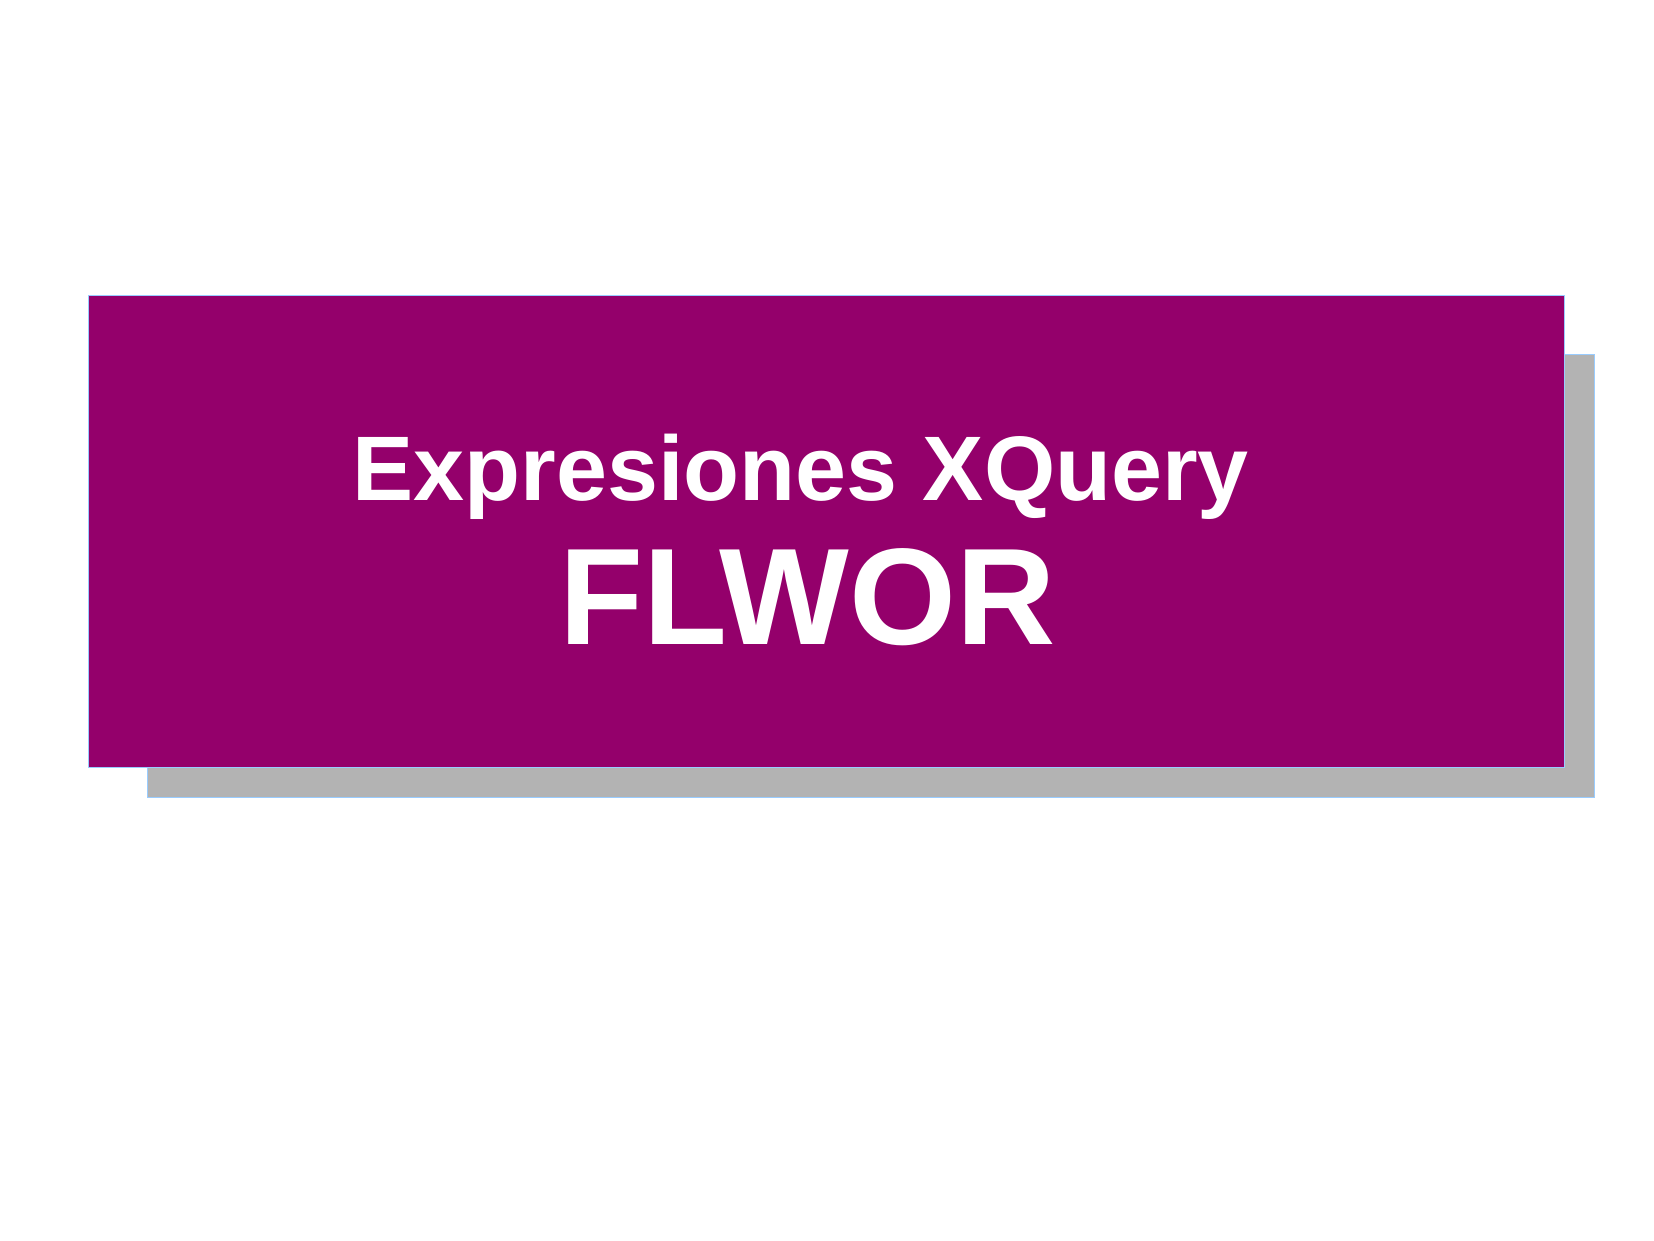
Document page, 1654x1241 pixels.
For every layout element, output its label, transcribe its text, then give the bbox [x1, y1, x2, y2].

text_box [147, 354, 1595, 798]
text_box Expresiones XQuery FLWOR [88, 295, 1565, 768]
